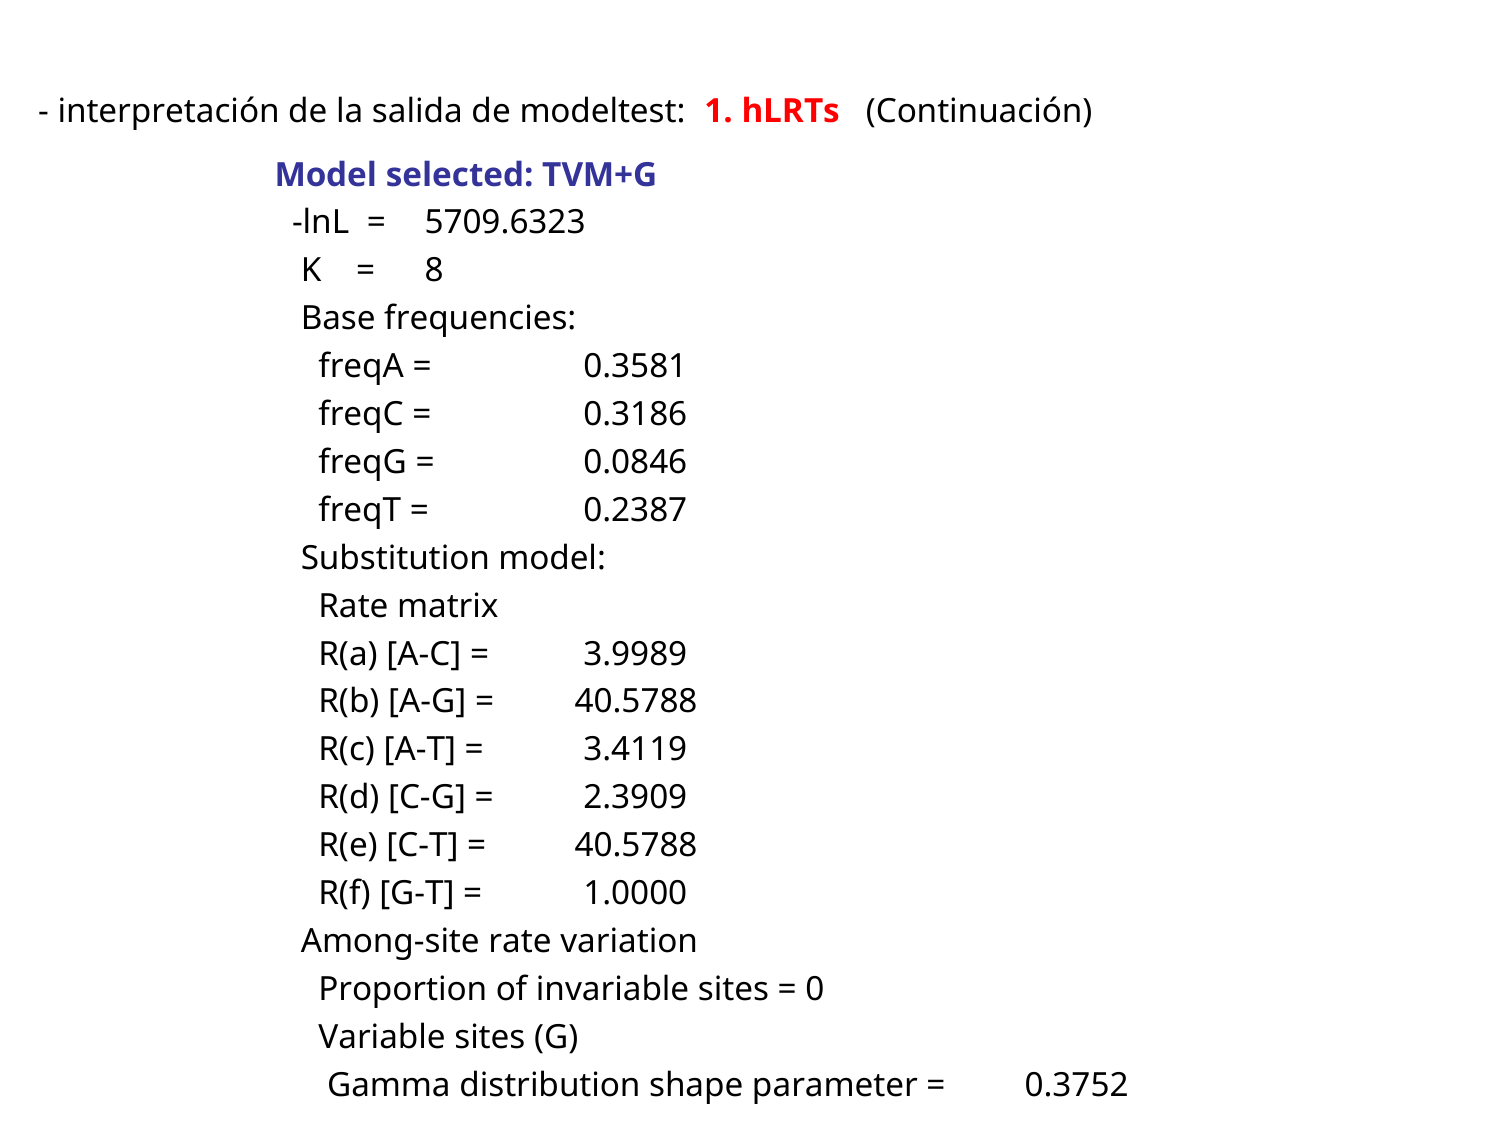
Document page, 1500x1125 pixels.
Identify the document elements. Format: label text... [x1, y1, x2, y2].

text_box - interpretación de la salida de modeltest: 1. hLRTs (Continuación) [23, 84, 1465, 138]
text_box Model selected: TVM+G -lnL = 5709.6323 K = 8 Base frequencies: freqA = 0.3581 freqC = 0.3186 freqG = 0.0846 freqT = 0.2387 Substitution model: Rate matrix R(a) [A-C] = 3.9989 R(b) [A-G] = 40.5788 R(c) [A-T] = 3.4119 R(d) [C-G] = 2.3909 R(e) [C-T] = 40.5788 R(f) [G-T] = 1.0000 Among-site rate variation Proportion of invariable sites = 0 Variable sites (G) Gamma distribution shape parameter = 0.3752 [259, 137, 1244, 1111]
